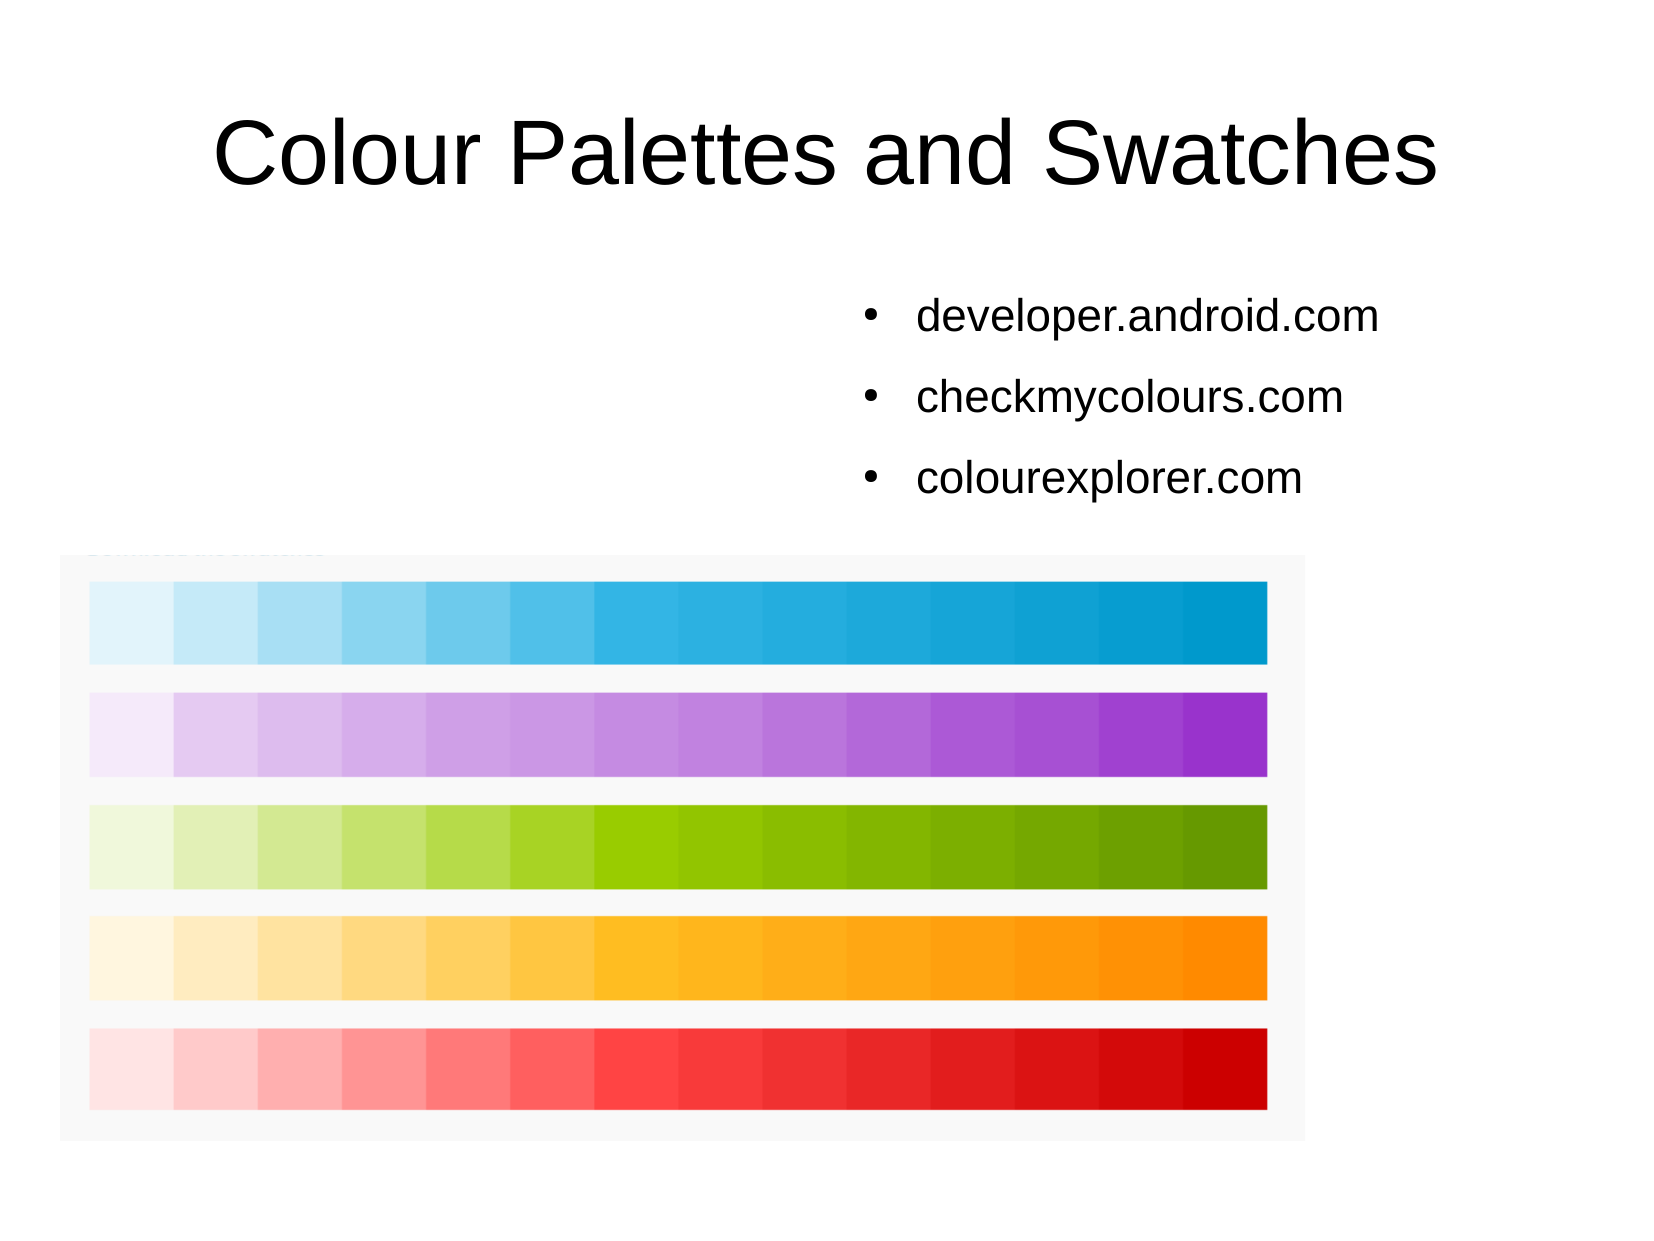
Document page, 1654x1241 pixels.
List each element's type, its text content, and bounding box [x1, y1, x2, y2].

title Colour Palettes and Swatches [82, 49, 1571, 257]
picture [60, 555, 1306, 1141]
list developer.android.com checkmycolours.com colourexplorer.com [845, 290, 1572, 1010]
